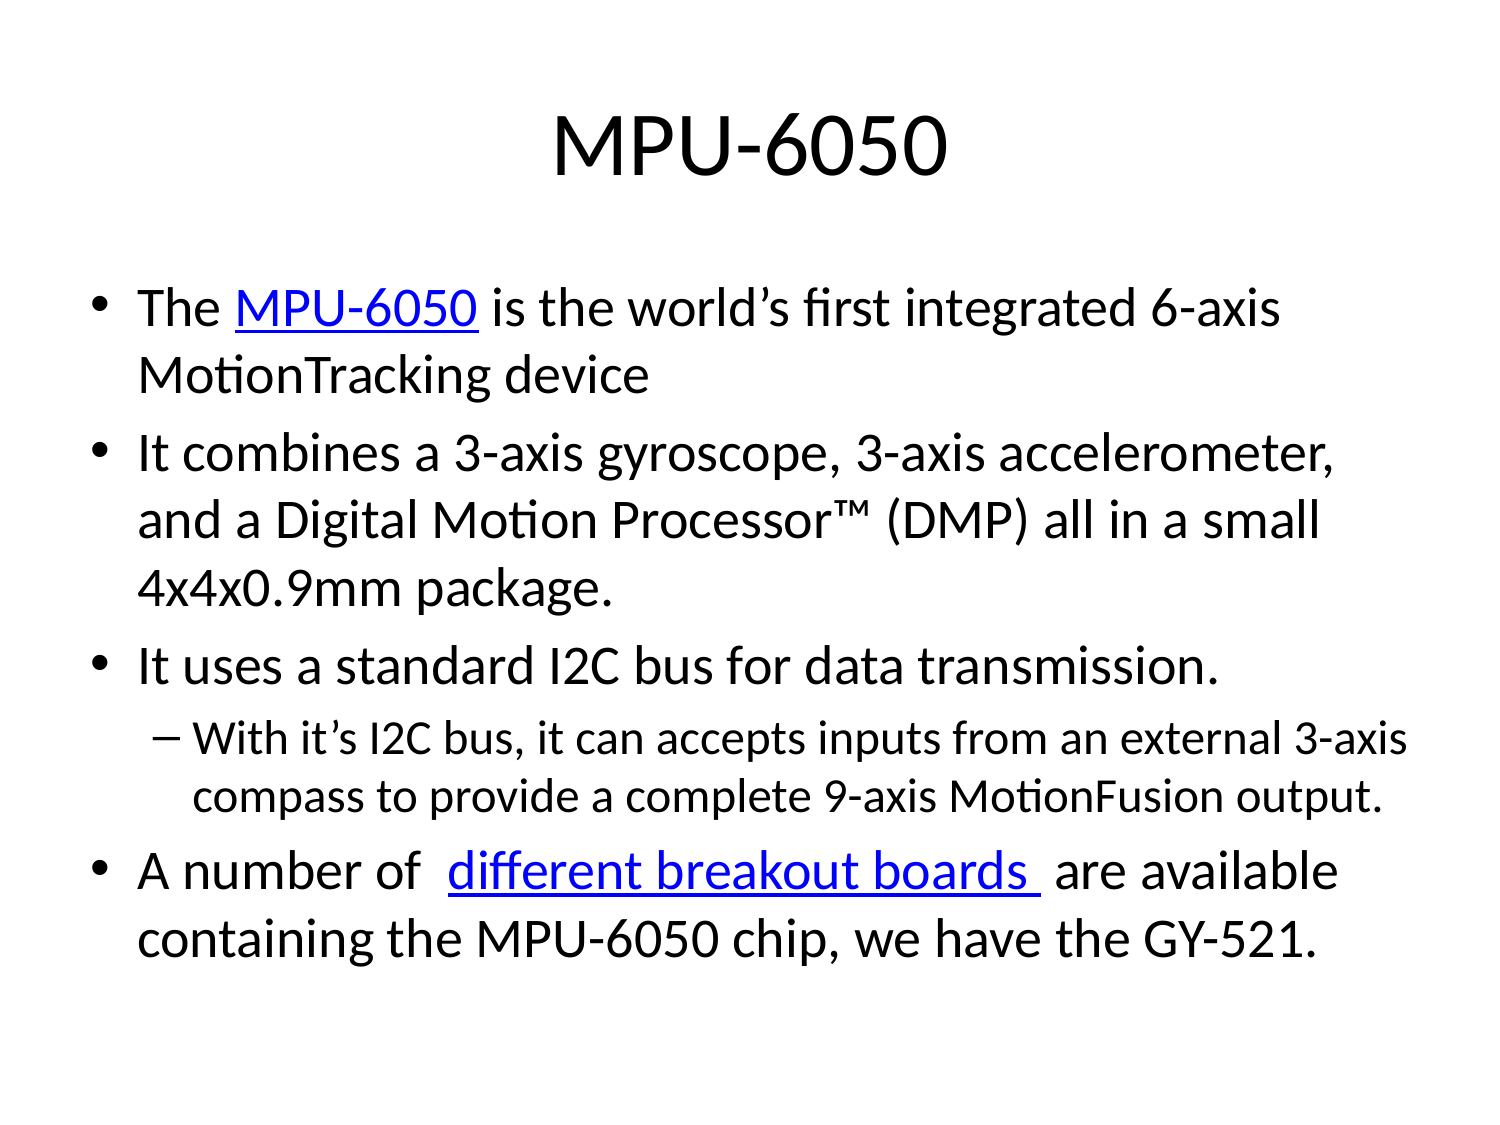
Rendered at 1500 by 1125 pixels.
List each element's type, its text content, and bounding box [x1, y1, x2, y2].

list The MPU-6050 is the world’s first integrated 6-axis MotionTracking device It combines a 3-axis gyroscope, 3-axis accelerometer, and a Digital Motion Processor™ (DMP) all in a small 4x4x0.9mm package. It uses a standard I2C bus for data transmission. With it’s I2C bus, it can accepts inputs from an external 3-axis compass to provide a complete 9-axis MotionFusion output. A number of different breakout boards are available containing the MPU-6050 chip, we have the GY-521. [75, 262, 1425, 1005]
title MPU-6050 [75, 45, 1425, 233]
